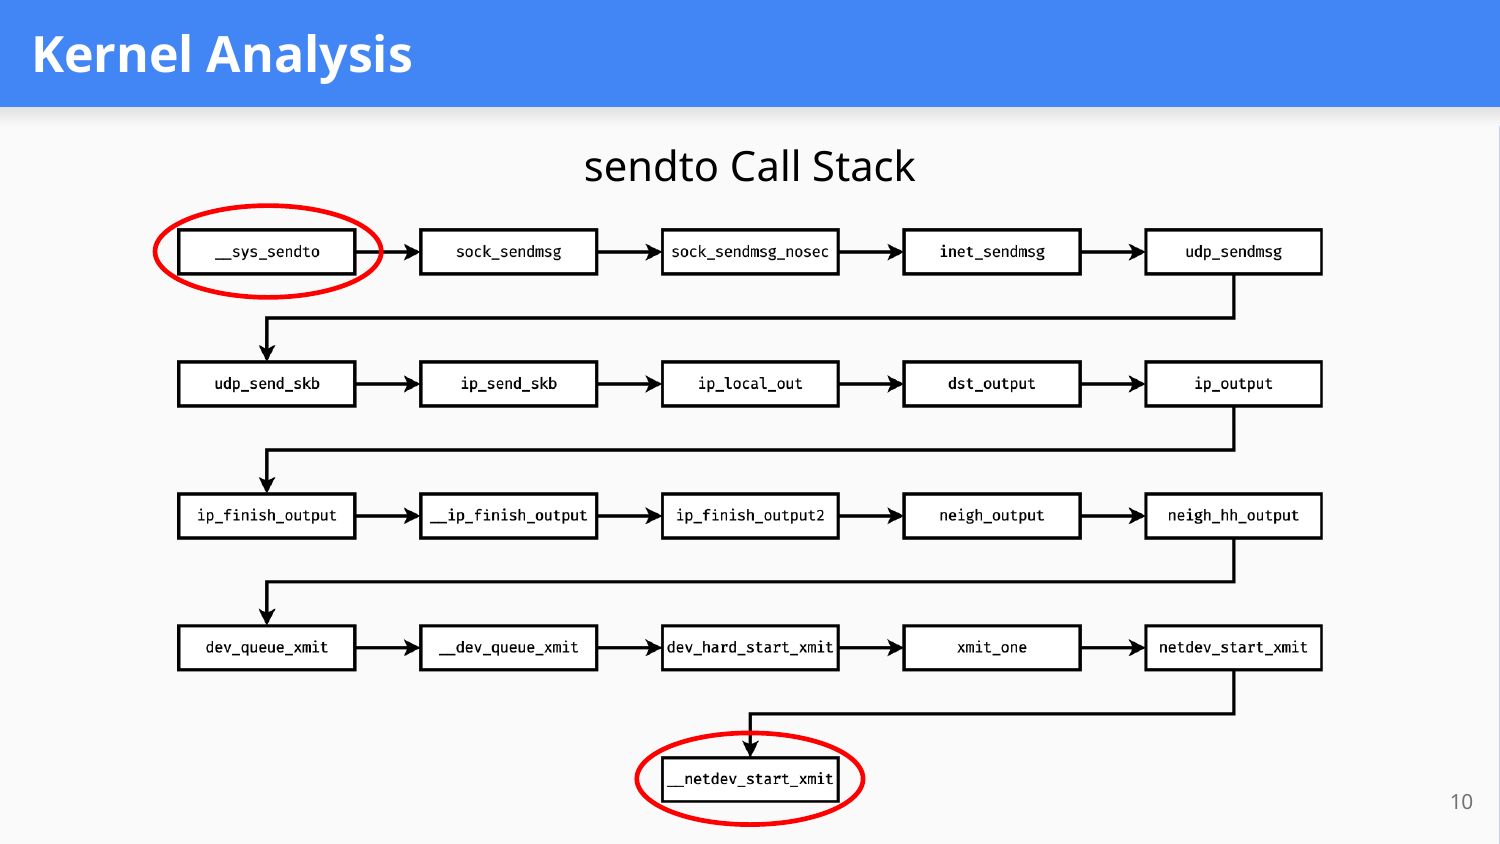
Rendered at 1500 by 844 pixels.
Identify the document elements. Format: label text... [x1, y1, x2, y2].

text_box sendto Call Stack [326, 124, 1174, 205]
picture [640, 736, 860, 803]
picture [177, 228, 378, 295]
slide_number 29 [1398, 770, 1489, 835]
picture [177, 228, 1323, 803]
title Kernel Analysis [16, 2, 1464, 102]
